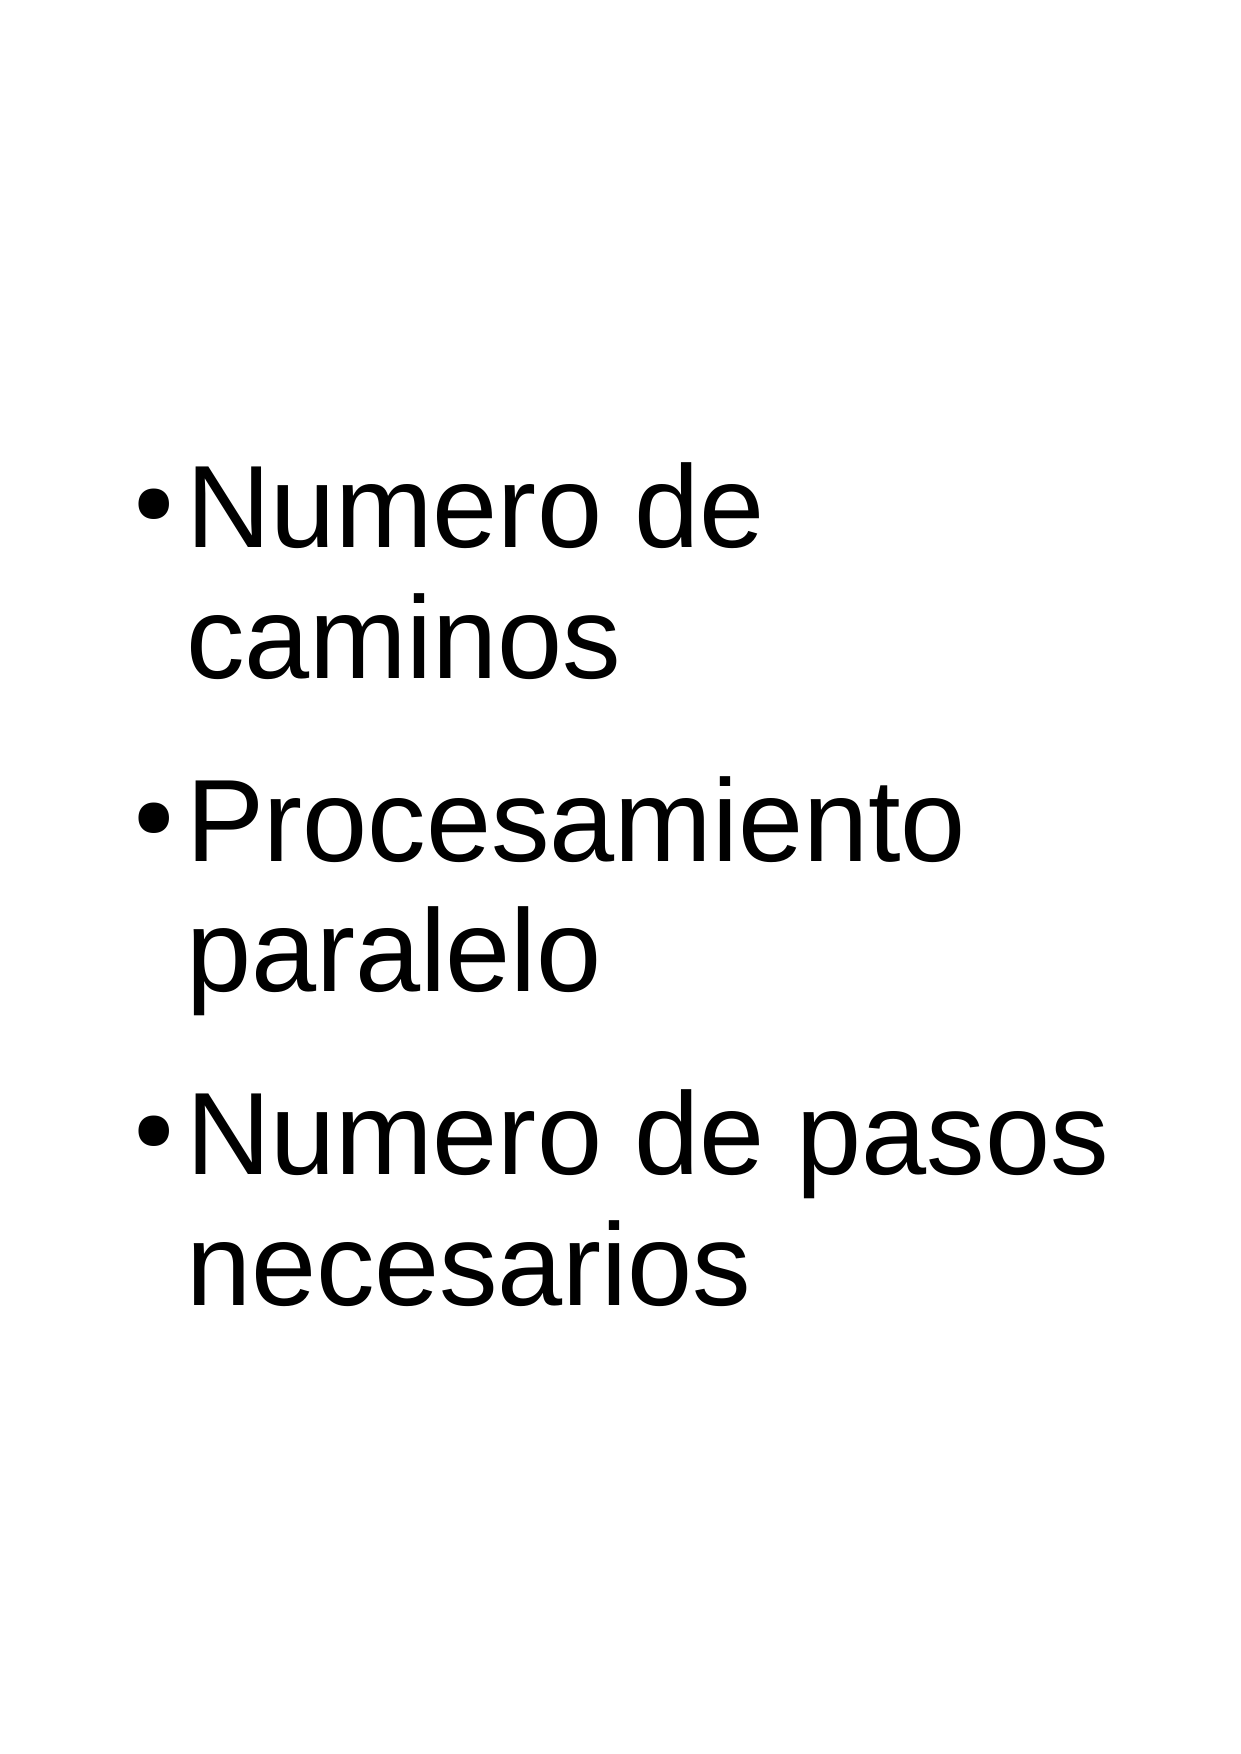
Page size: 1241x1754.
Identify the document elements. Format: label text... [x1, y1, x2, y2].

list Numero de caminos Procesamiento paralelo Numero de pasos necesarios [115, 441, 1125, 1391]
